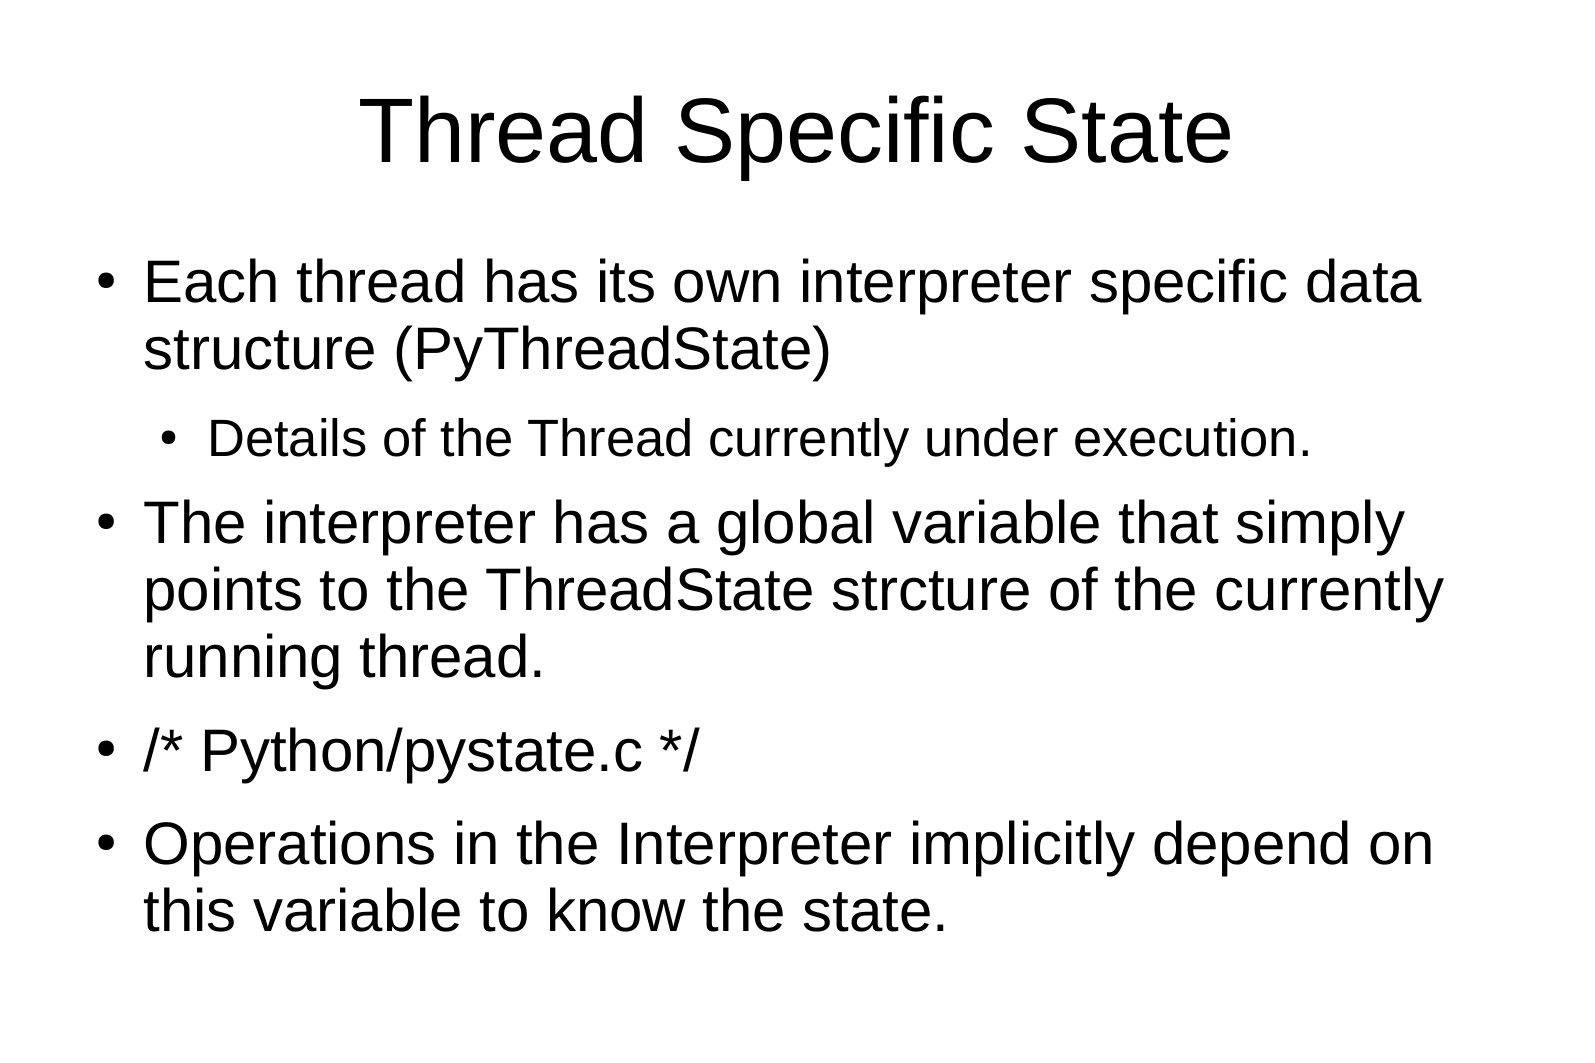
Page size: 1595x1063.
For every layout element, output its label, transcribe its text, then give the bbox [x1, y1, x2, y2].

title Thread Specific State [79, 49, 1515, 213]
list Each thread has its own interpreter specific data structure (PyThreadState) Details of the Thread currently under execution. The interpreter has a global variable that simply points to the ThreadState strcture of the currently running thread. /* Python/pystate.c */ Operations in the Interpreter implicitly depend on this variable to know the state. [79, 248, 1515, 951]
